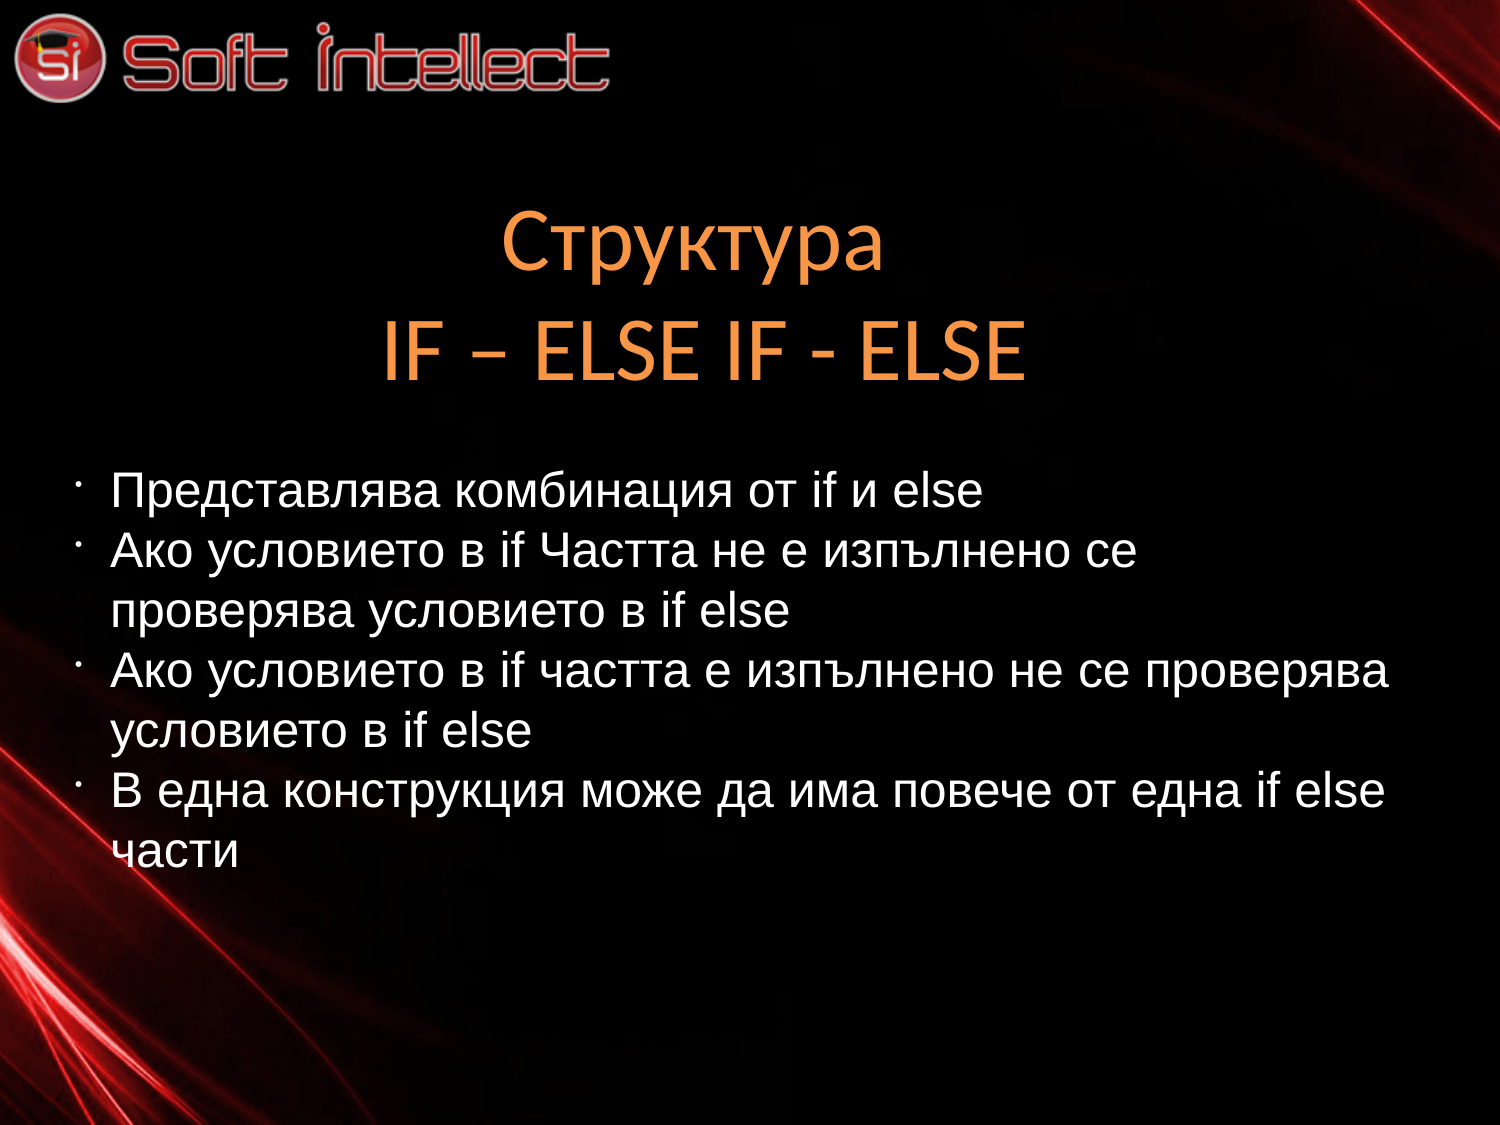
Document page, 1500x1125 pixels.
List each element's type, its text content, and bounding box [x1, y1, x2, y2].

text_box Структура IF – ELSE IF - ELSE [29, 195, 1380, 383]
text_box Представлява комбинация от if и else Ако условието в if Частта не е изпълнено се проверява условието в if else Ако условието в if частта е изпълнено не се проверява условието в if else В една конструкция може да има повече от една if else части [60, 450, 1410, 780]
picture [0, 0, 1500, 1125]
